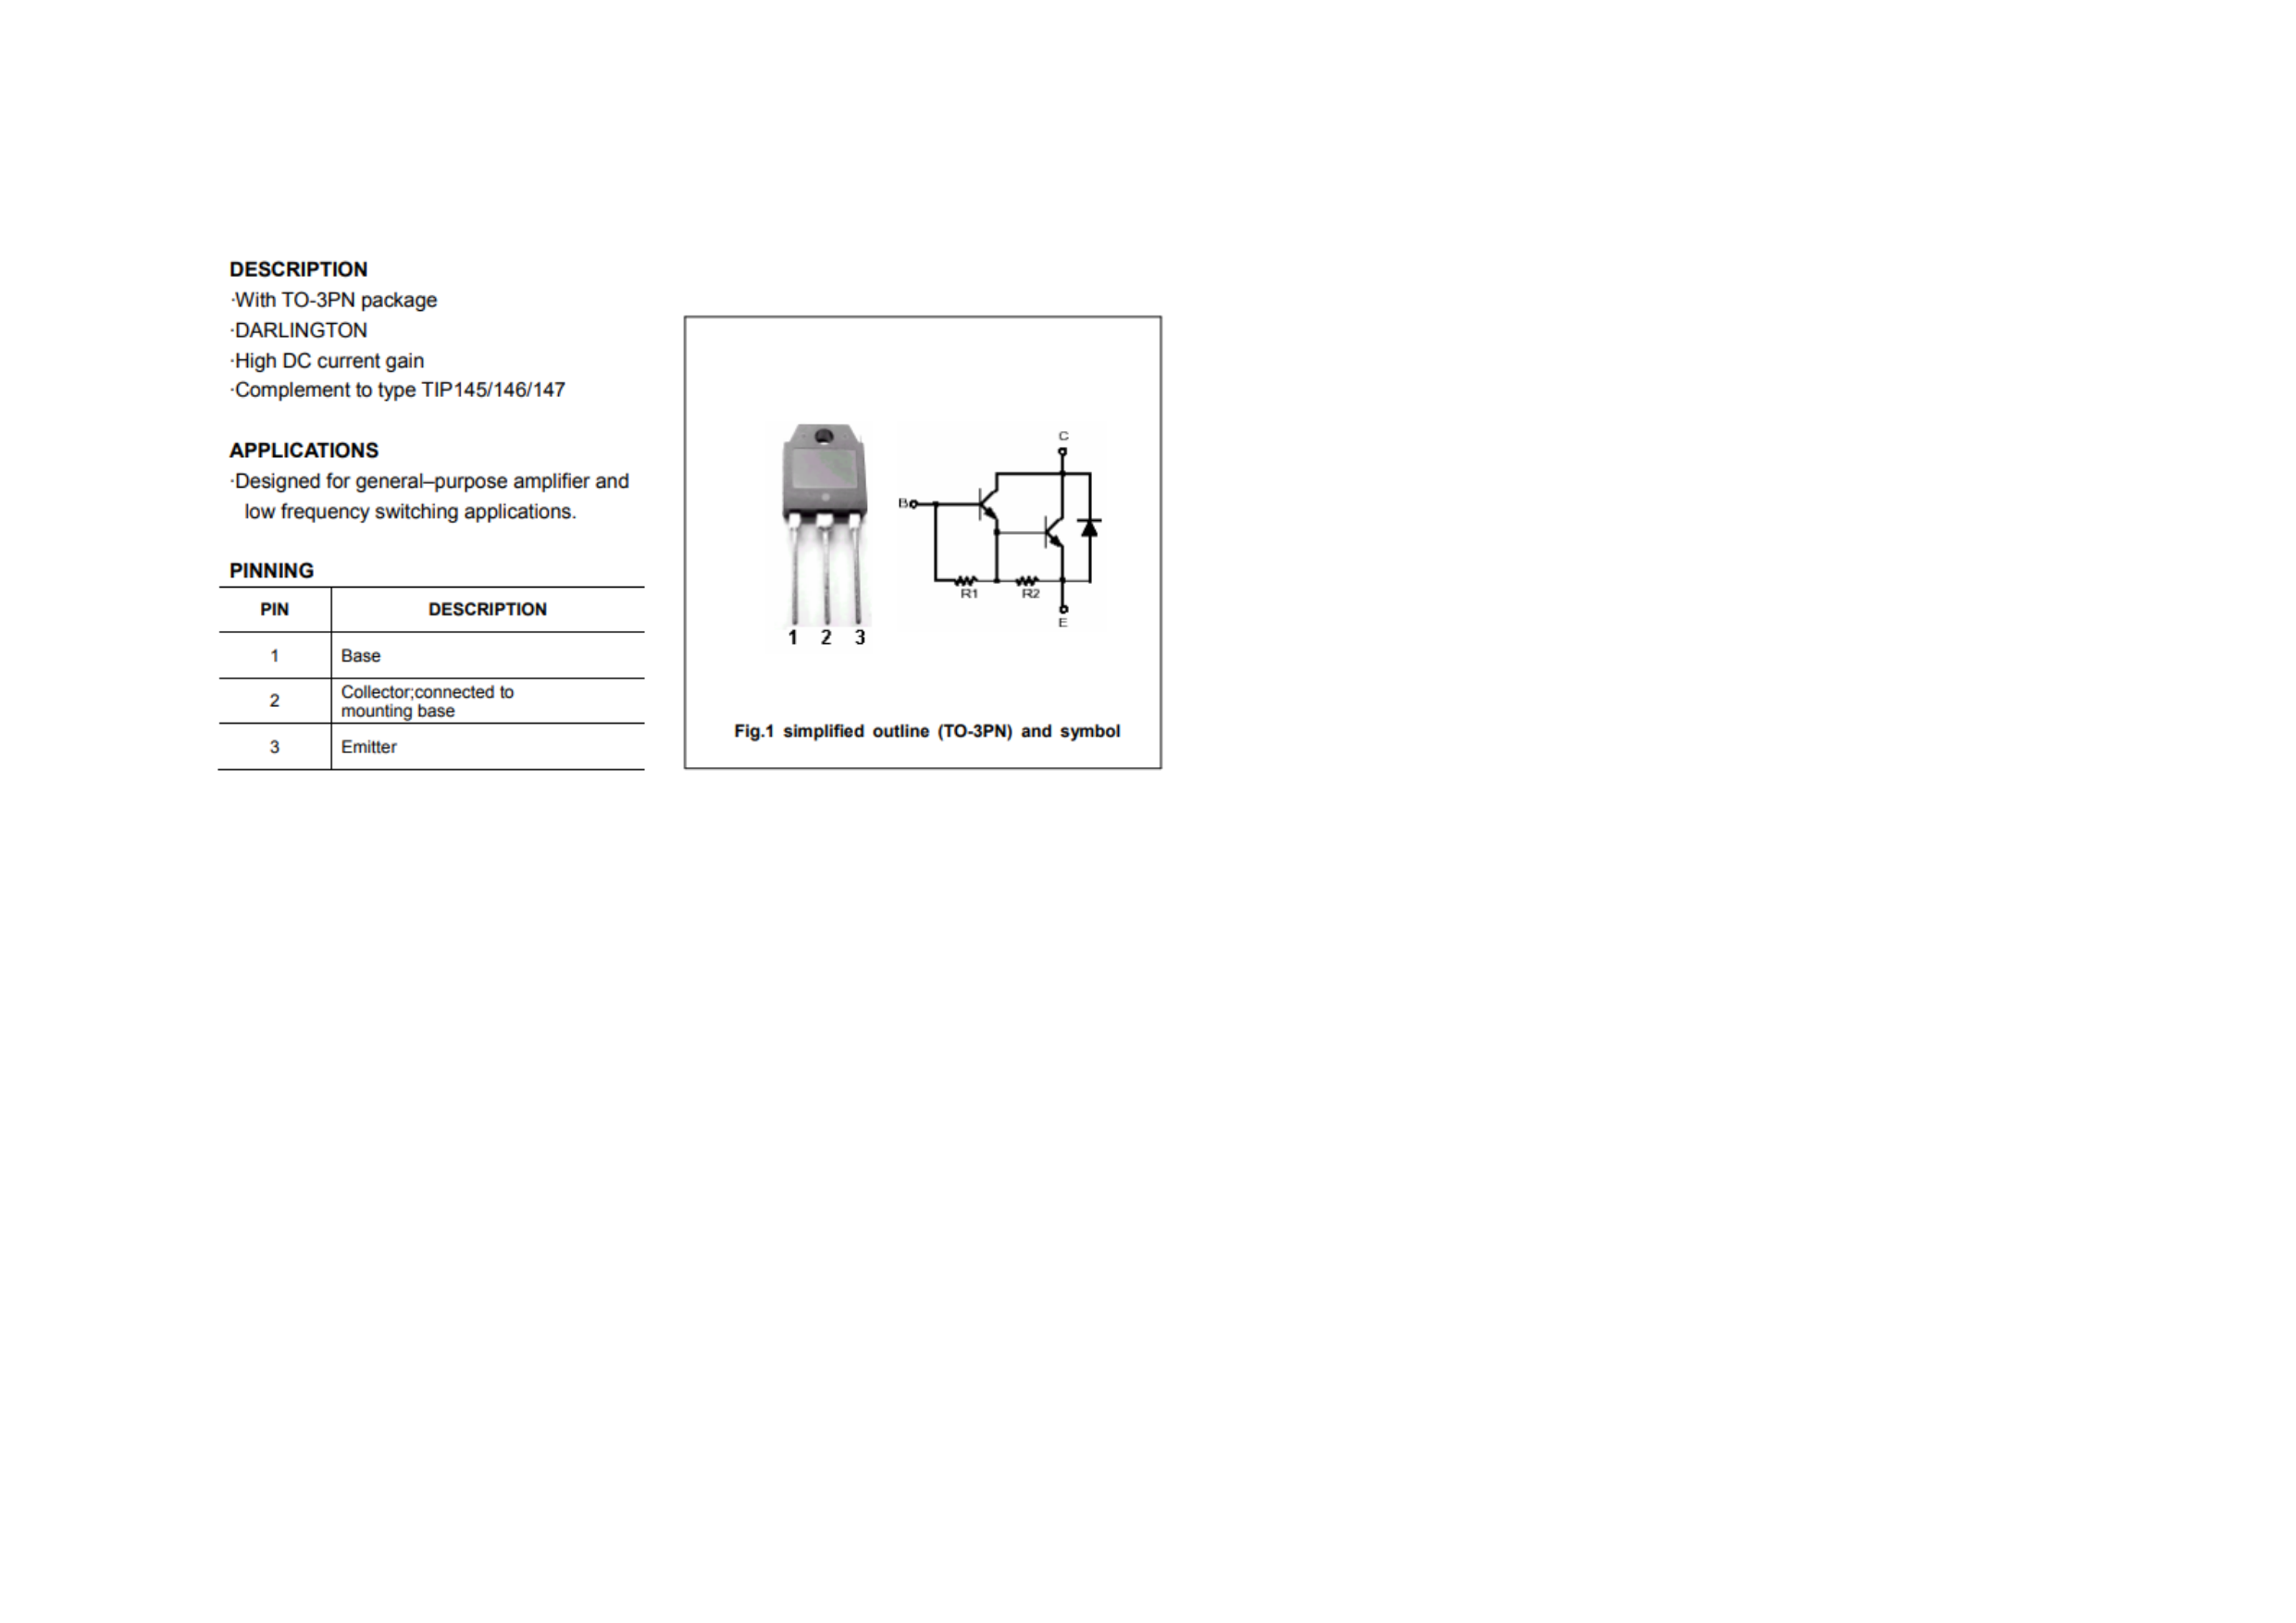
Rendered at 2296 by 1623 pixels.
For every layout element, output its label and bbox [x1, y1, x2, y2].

picture [214, 254, 1174, 787]
